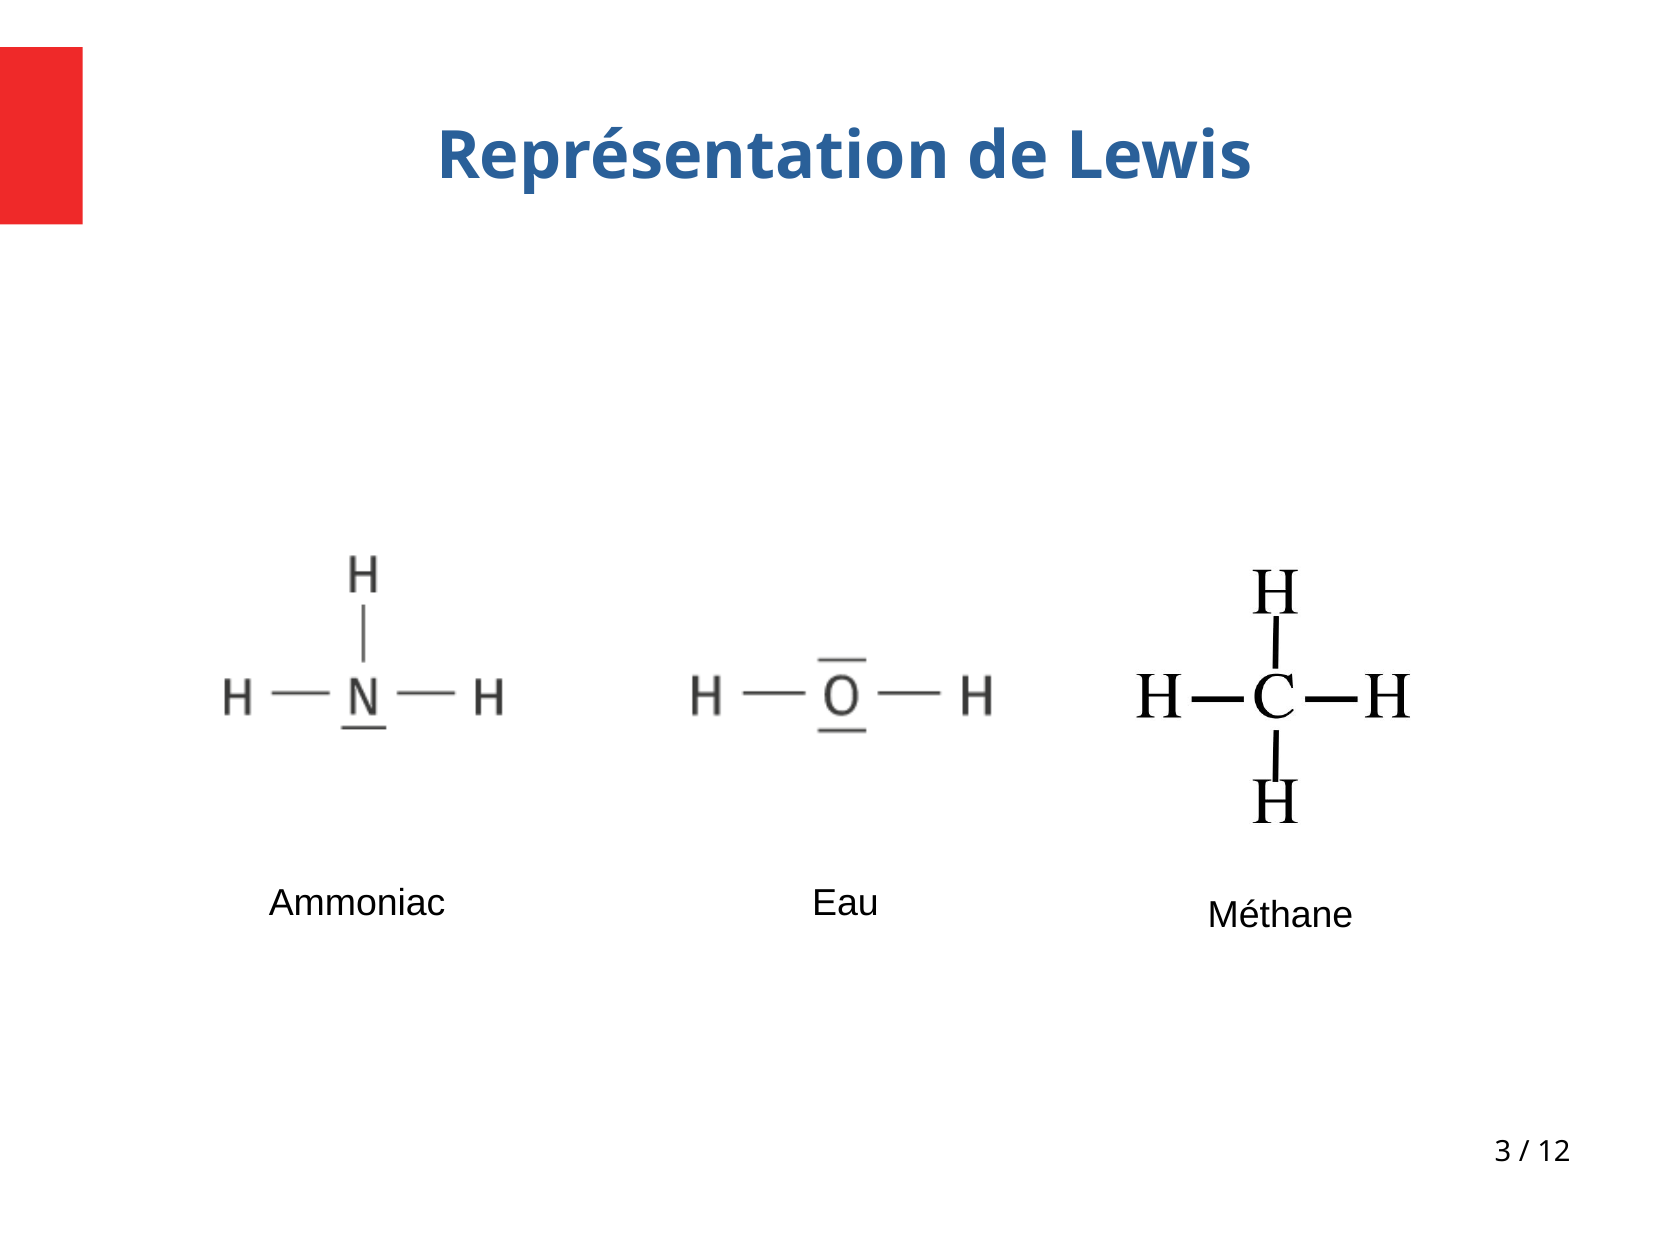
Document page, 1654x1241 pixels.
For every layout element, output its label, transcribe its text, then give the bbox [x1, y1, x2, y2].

text_box Ammoniac [253, 874, 514, 931]
picture [1124, 555, 1422, 839]
title Représentation de Lewis [118, 49, 1571, 257]
picture [190, 519, 527, 756]
picture [655, 631, 1033, 762]
text_box Eau [797, 874, 999, 931]
text_box Méthane [1192, 885, 1430, 943]
